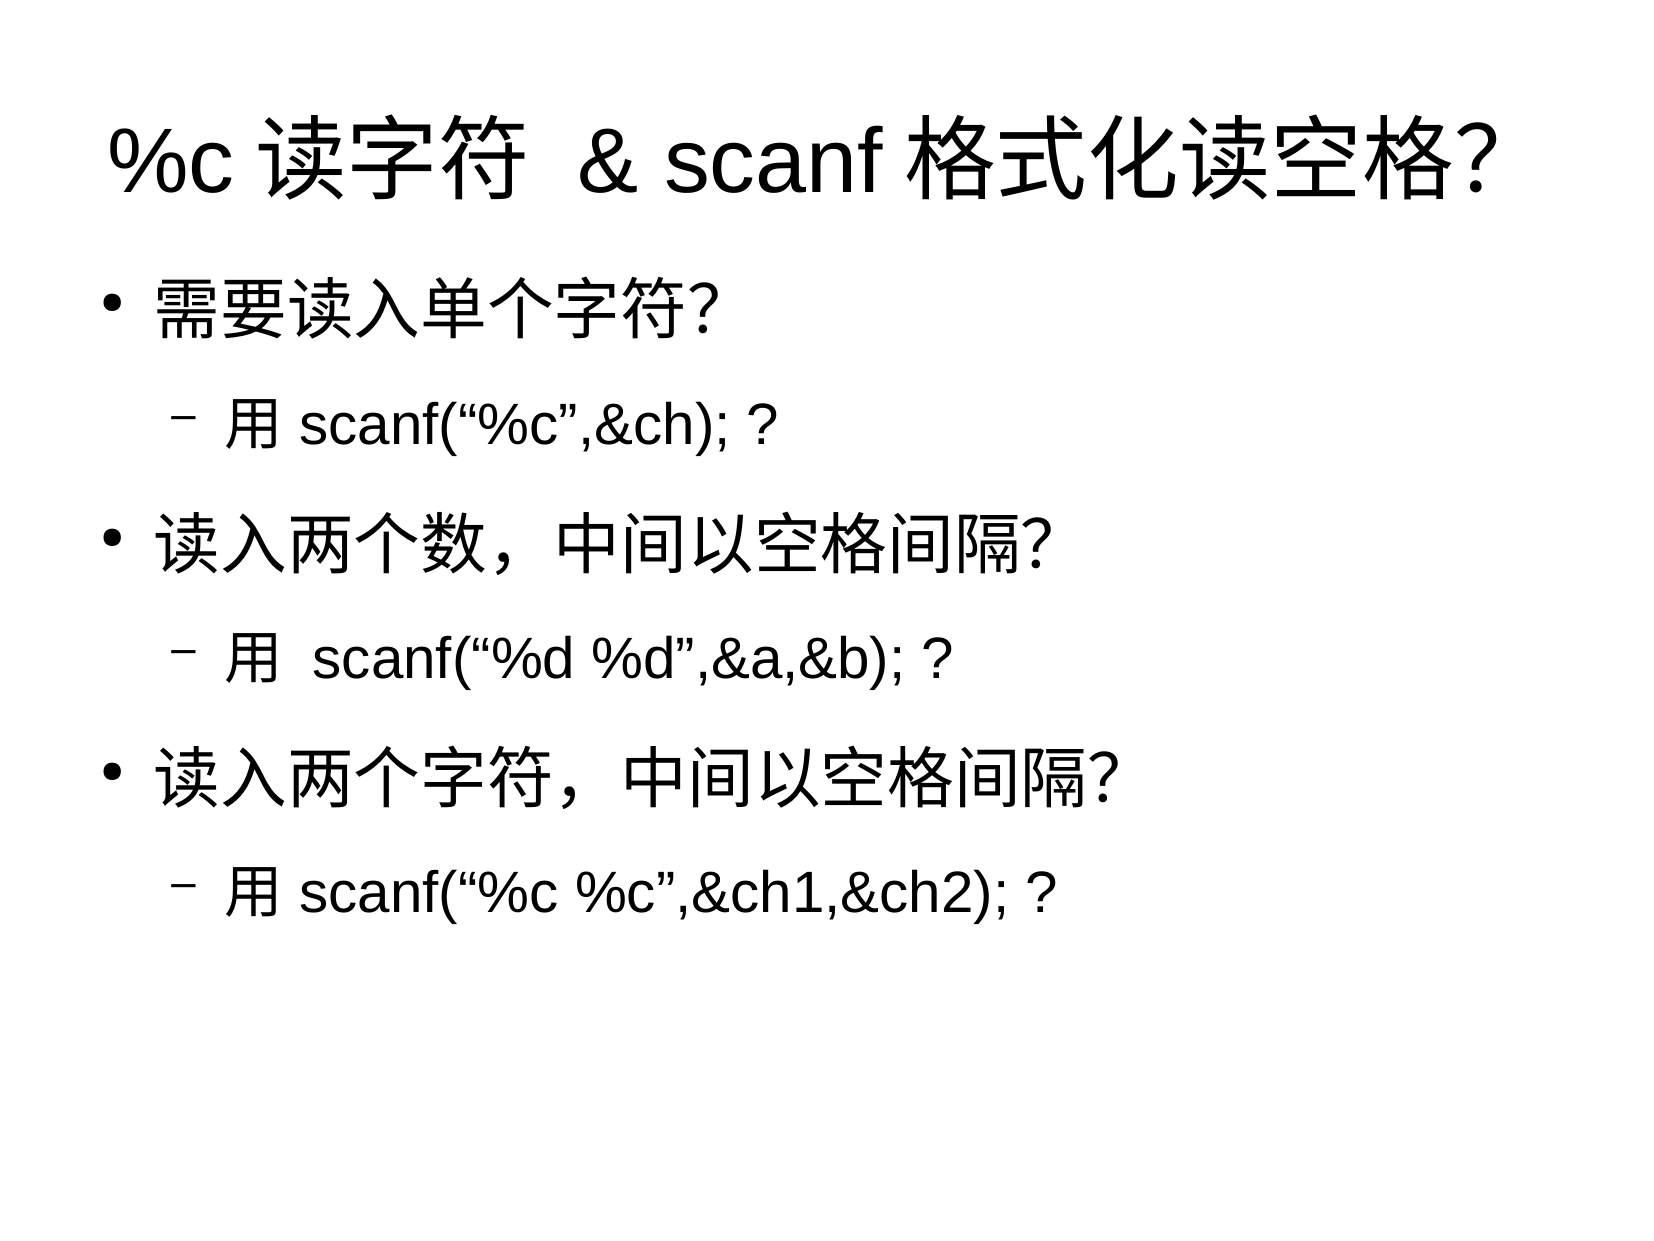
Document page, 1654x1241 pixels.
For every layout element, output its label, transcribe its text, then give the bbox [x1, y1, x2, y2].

list 需要读入单个字符？ 用scanf(“%c”,&ch); ? 读入两个数，中间以空格间隔？ 用 scanf(“%d %d”,&a,&b); ? 读入两个字符，中间以空格间隔？ 用scanf(“%c %c”,&ch1,&ch2); ? [82, 256, 1571, 1205]
title %c读字符 & scanf格式化读空格？ [82, 49, 1571, 256]
